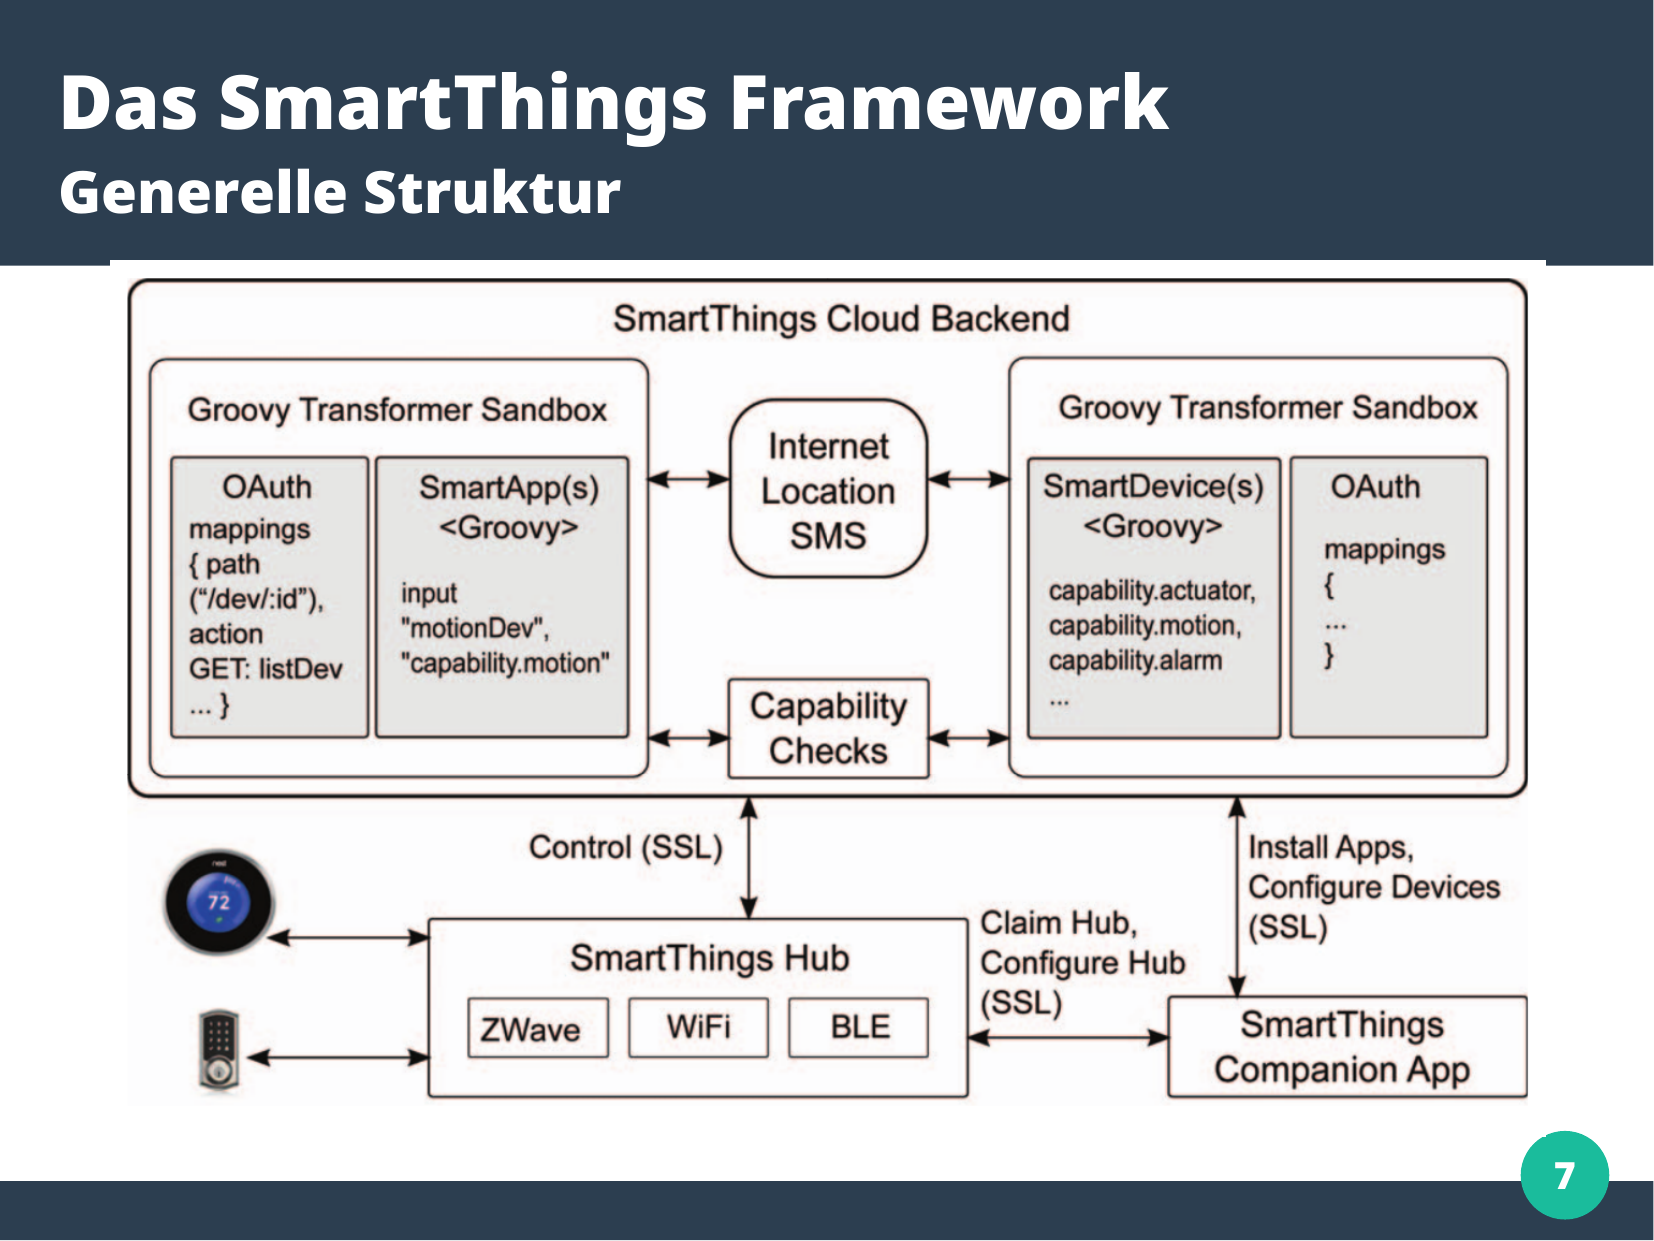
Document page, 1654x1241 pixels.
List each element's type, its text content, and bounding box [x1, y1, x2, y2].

picture [110, 260, 1546, 1137]
title Das SmartThings Framework Generelle Struktur [59, 49, 1595, 207]
